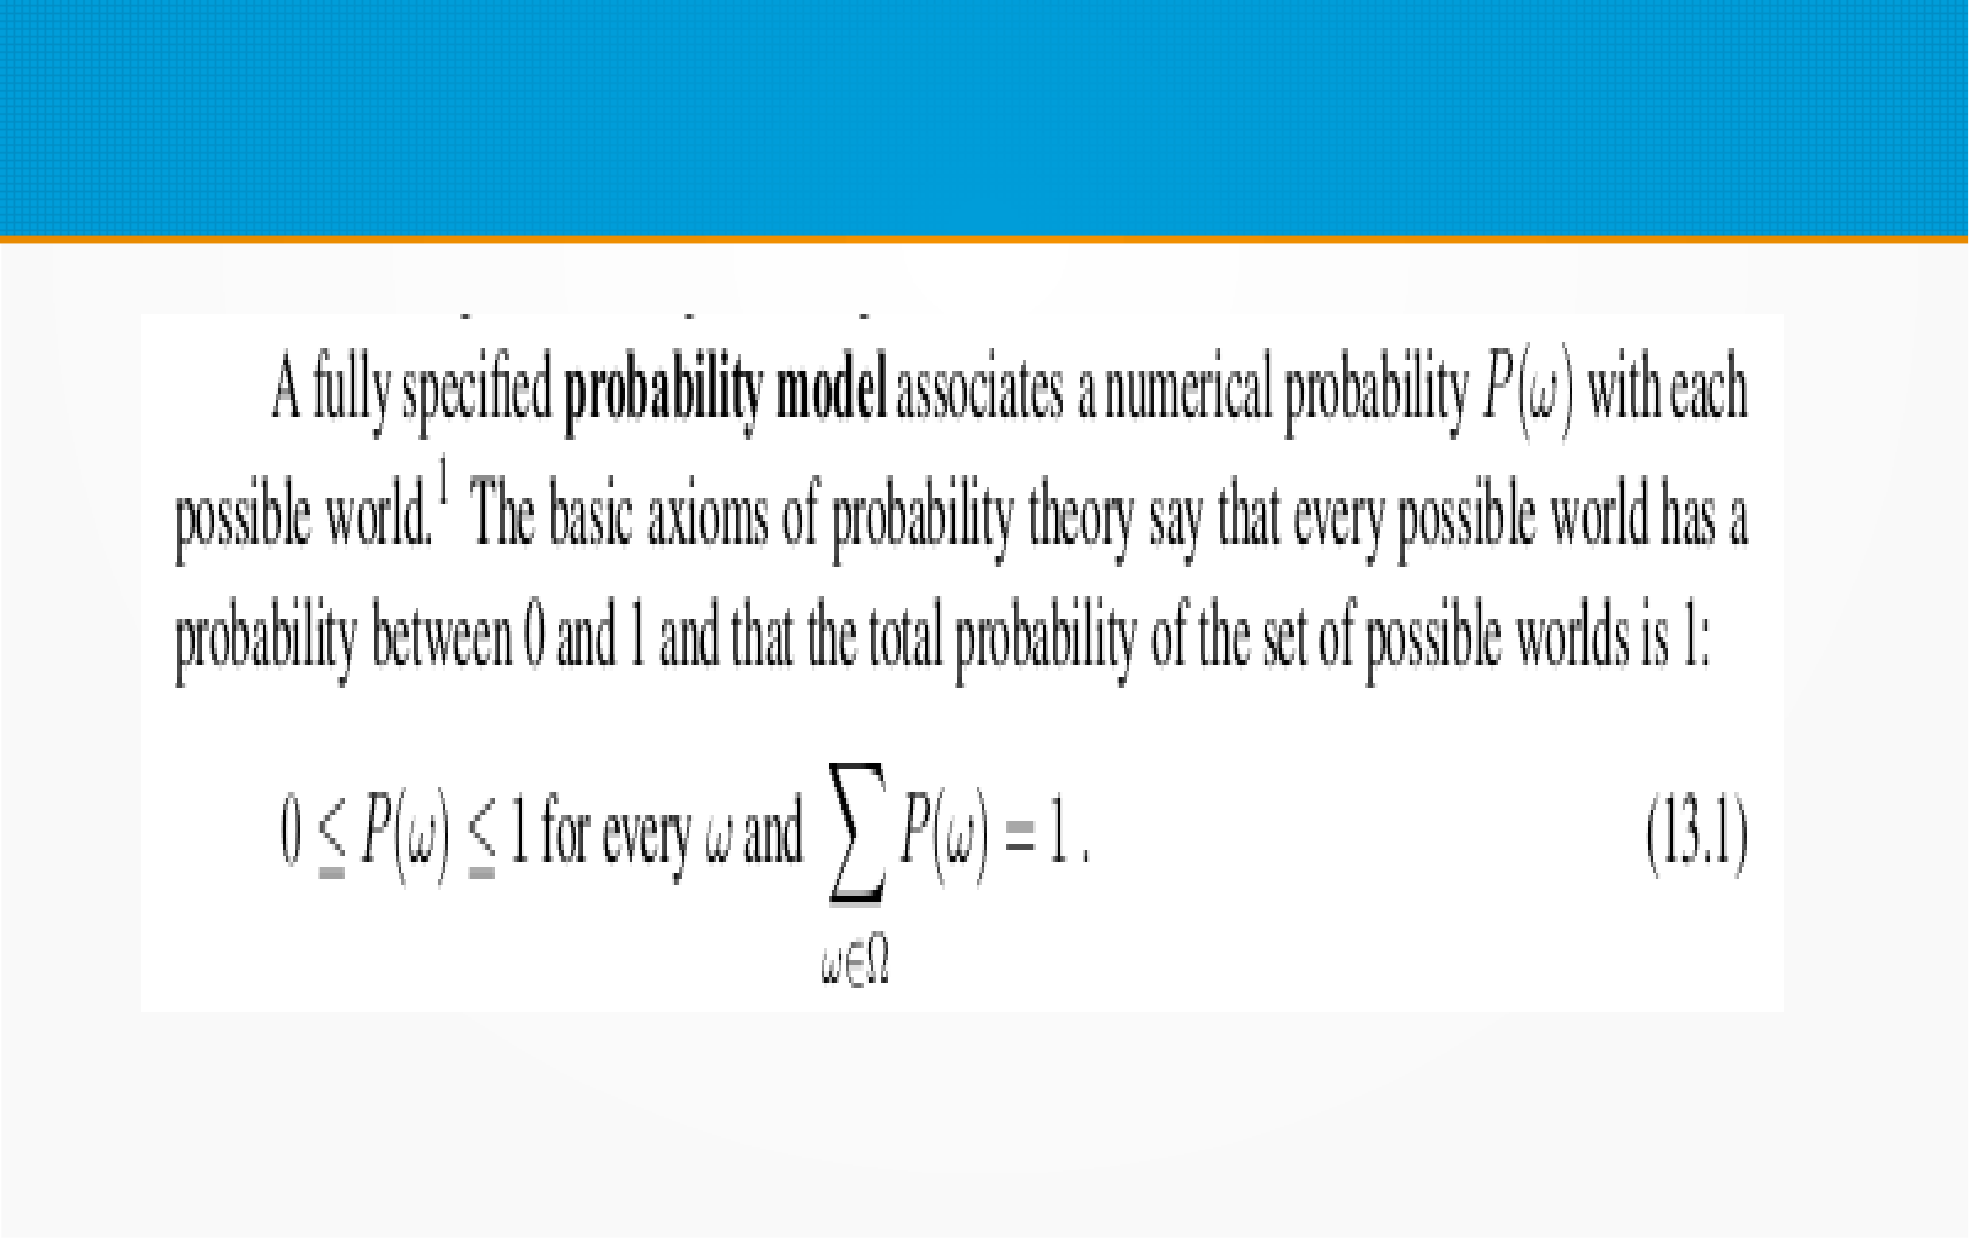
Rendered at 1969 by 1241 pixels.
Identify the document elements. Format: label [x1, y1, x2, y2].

picture [141, 315, 1784, 1012]
